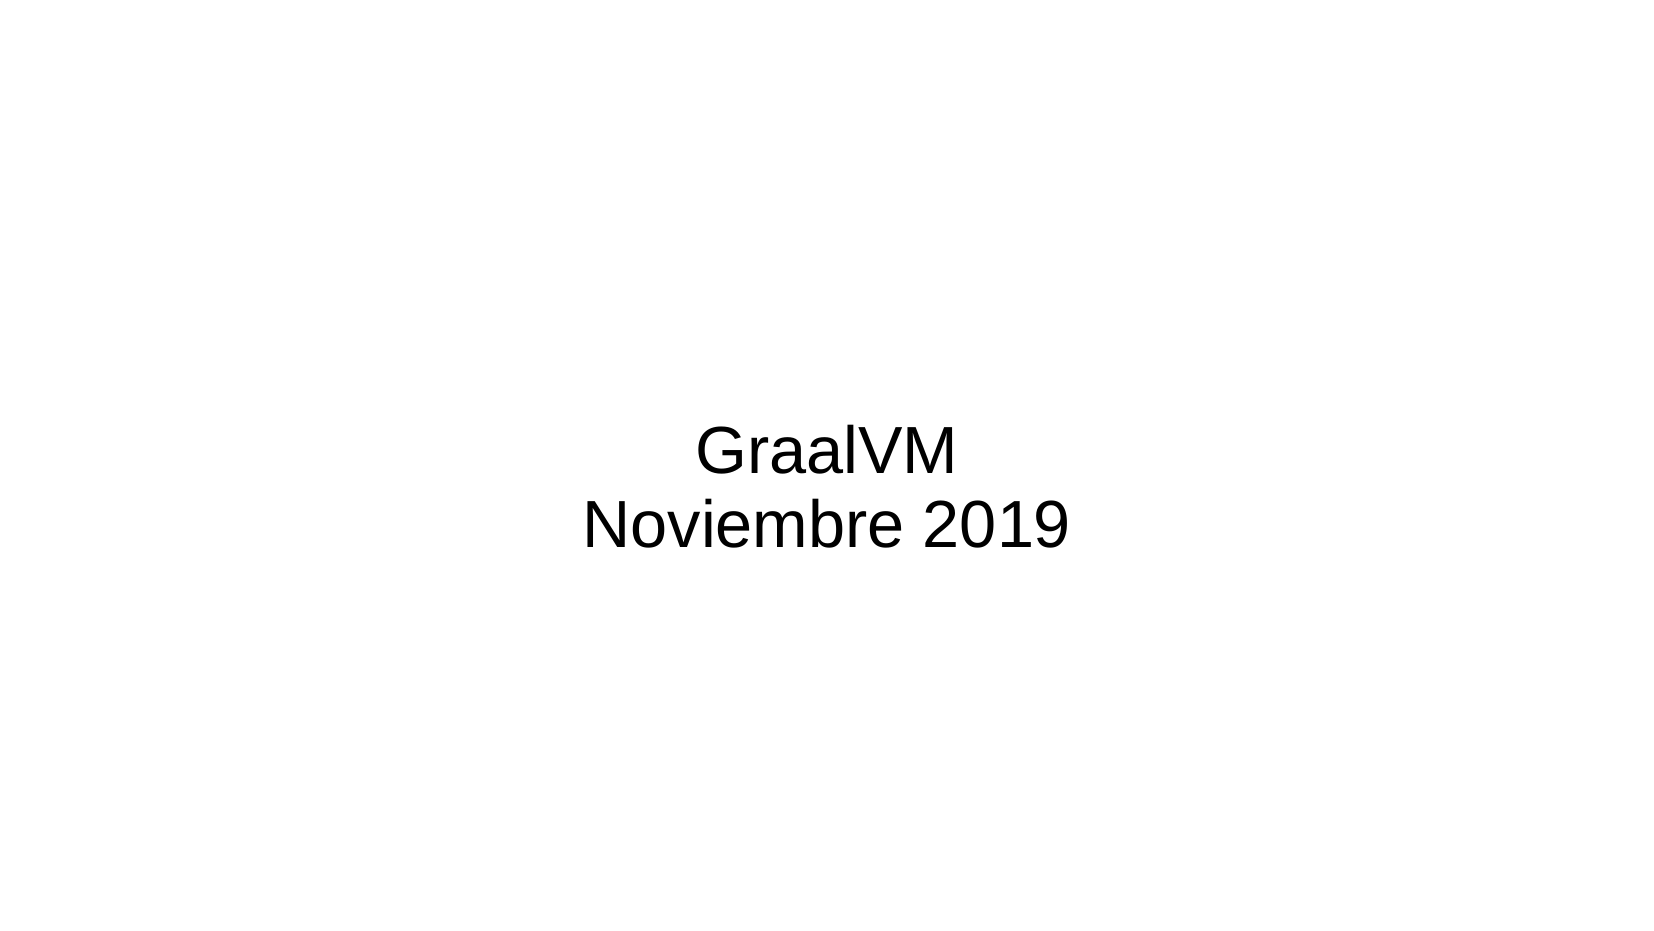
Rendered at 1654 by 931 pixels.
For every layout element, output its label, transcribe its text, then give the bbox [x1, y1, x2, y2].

subtitle GraalVM Noviembre 2019 [82, 217, 1571, 758]
